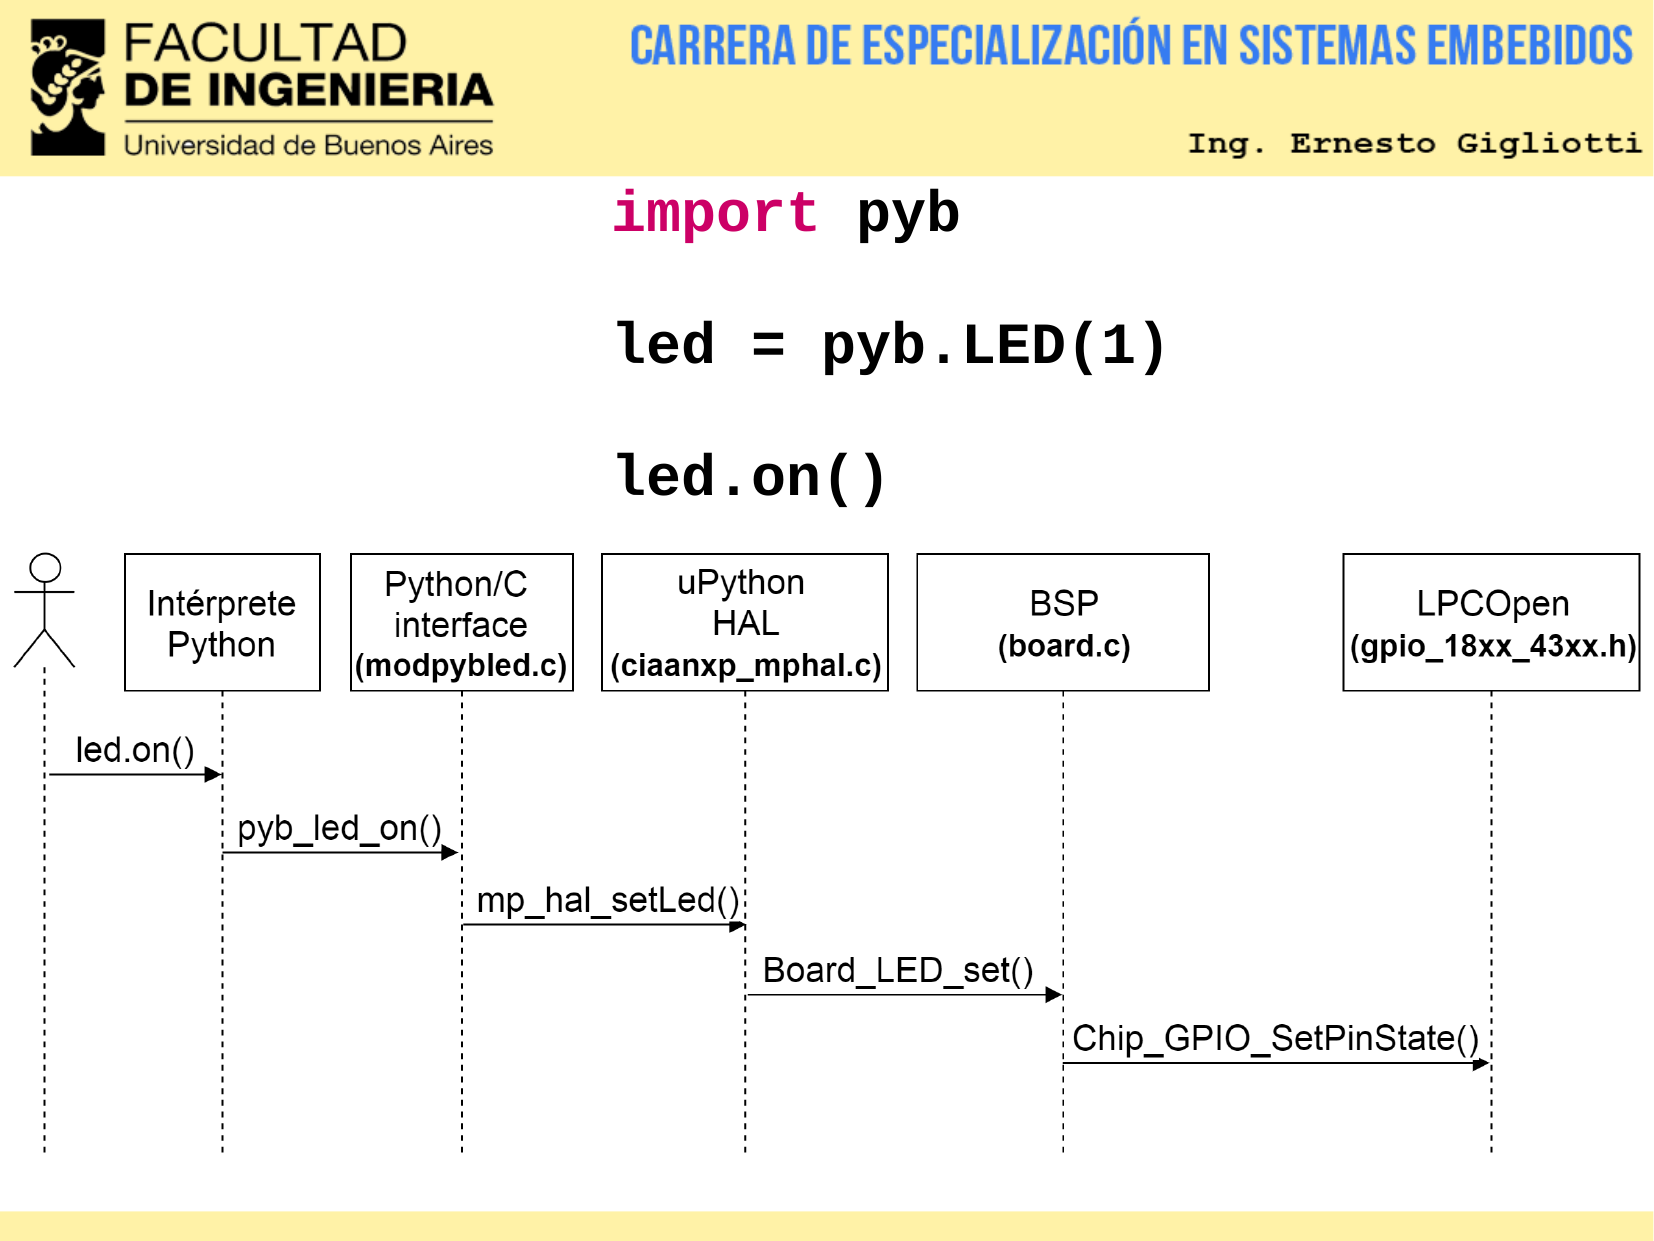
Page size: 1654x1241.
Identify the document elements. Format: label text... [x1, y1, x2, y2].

text_box import pyb led = pyb.LED(1) led.on() [596, 175, 1654, 523]
picture [0, 0, 1654, 1241]
